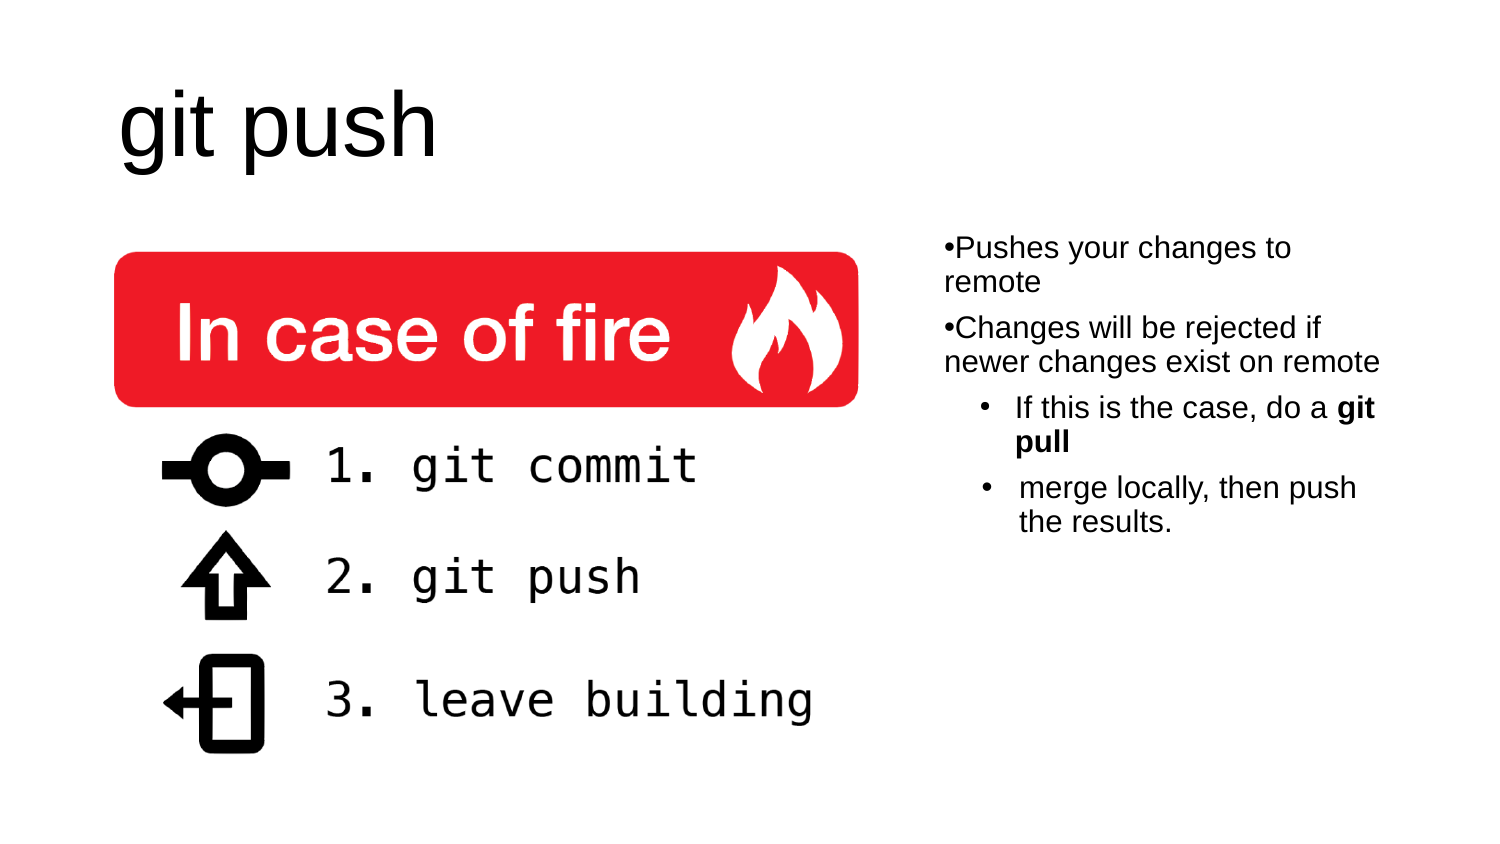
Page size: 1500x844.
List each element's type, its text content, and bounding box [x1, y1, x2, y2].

text_box Pushes your changes to remote Changes will be rejected if newer changes exist on remote If this is the case, do a git pull merge locally, then push the results. [929, 224, 1397, 760]
picture [103, 234, 870, 760]
text_box git push [103, 44, 1397, 208]
